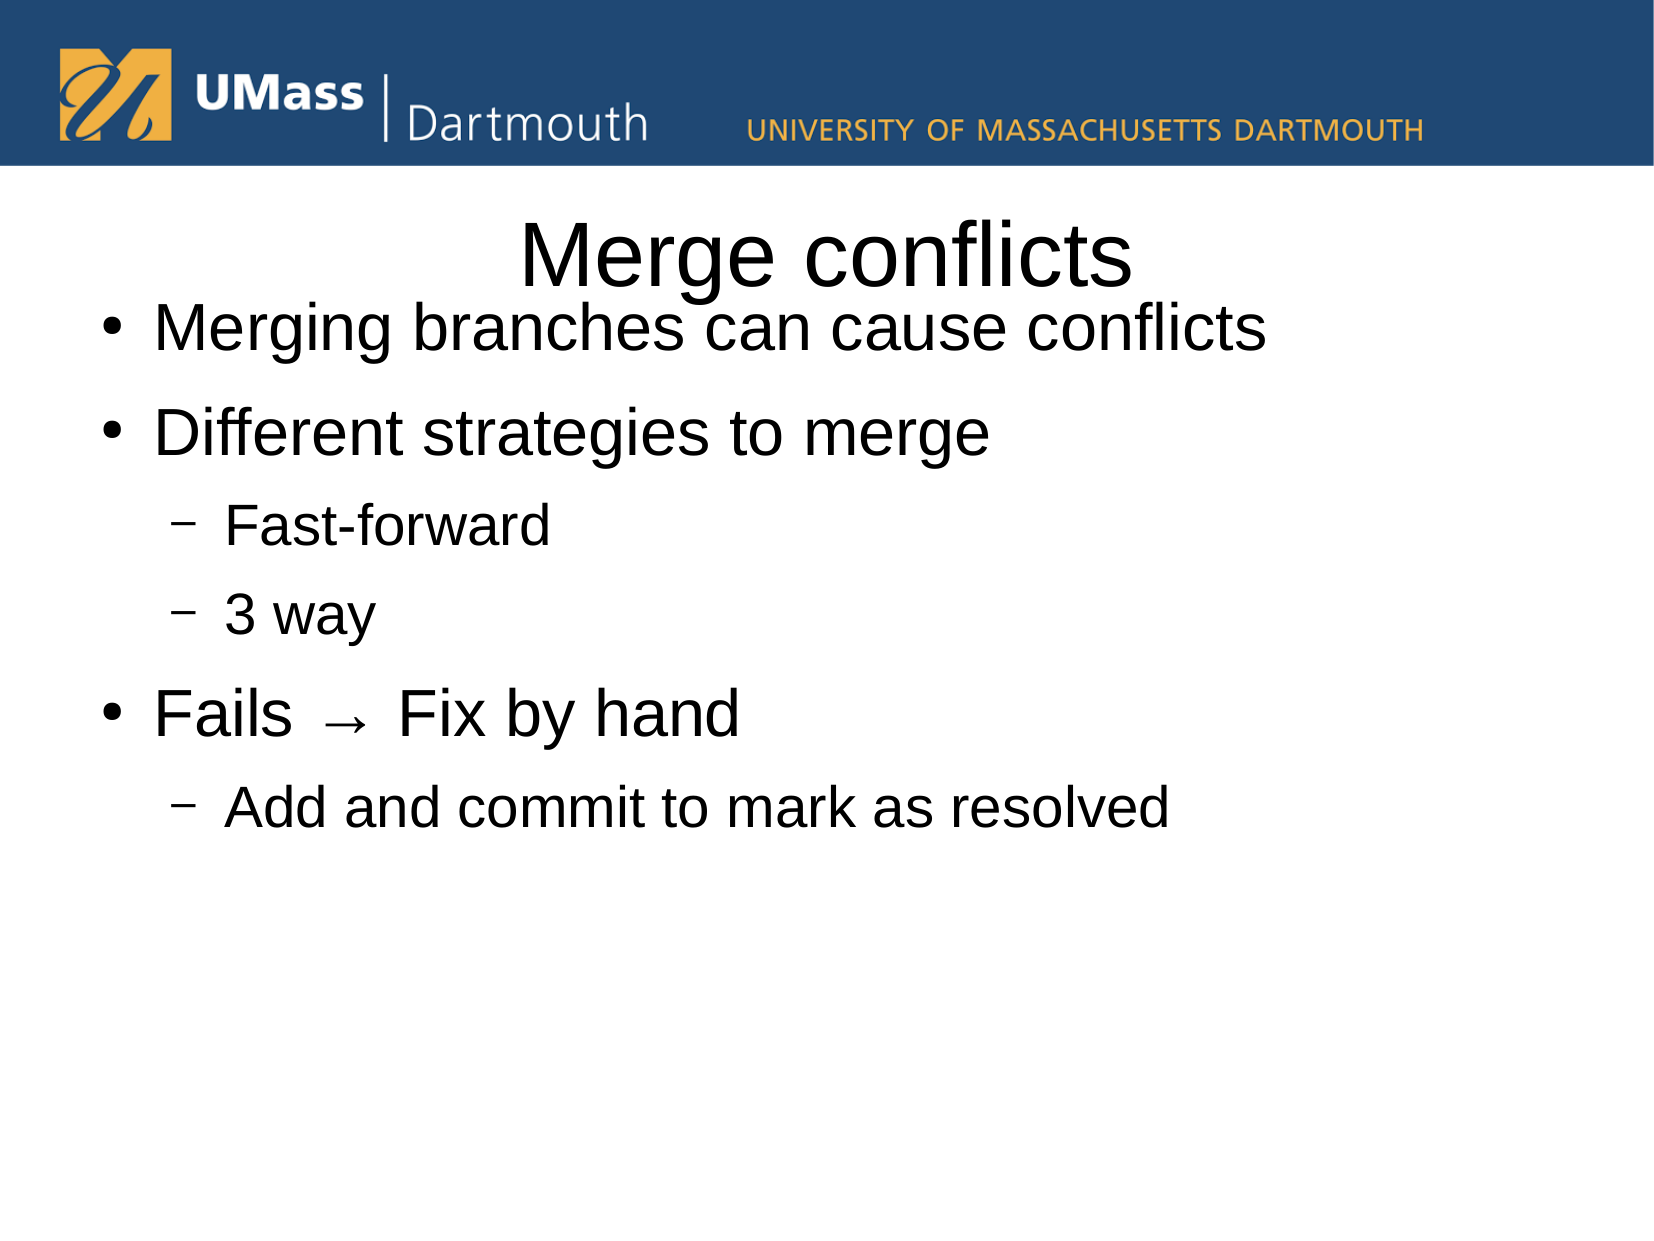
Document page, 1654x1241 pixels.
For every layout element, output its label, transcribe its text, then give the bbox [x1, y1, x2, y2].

picture [0, 0, 1654, 166]
title Merge conflicts [82, 180, 1571, 290]
list Merging branches can cause conflicts Different strategies to merge Fast-forward 3 way Fails → Fix by hand Add and commit to mark as resolved [82, 290, 1571, 1010]
